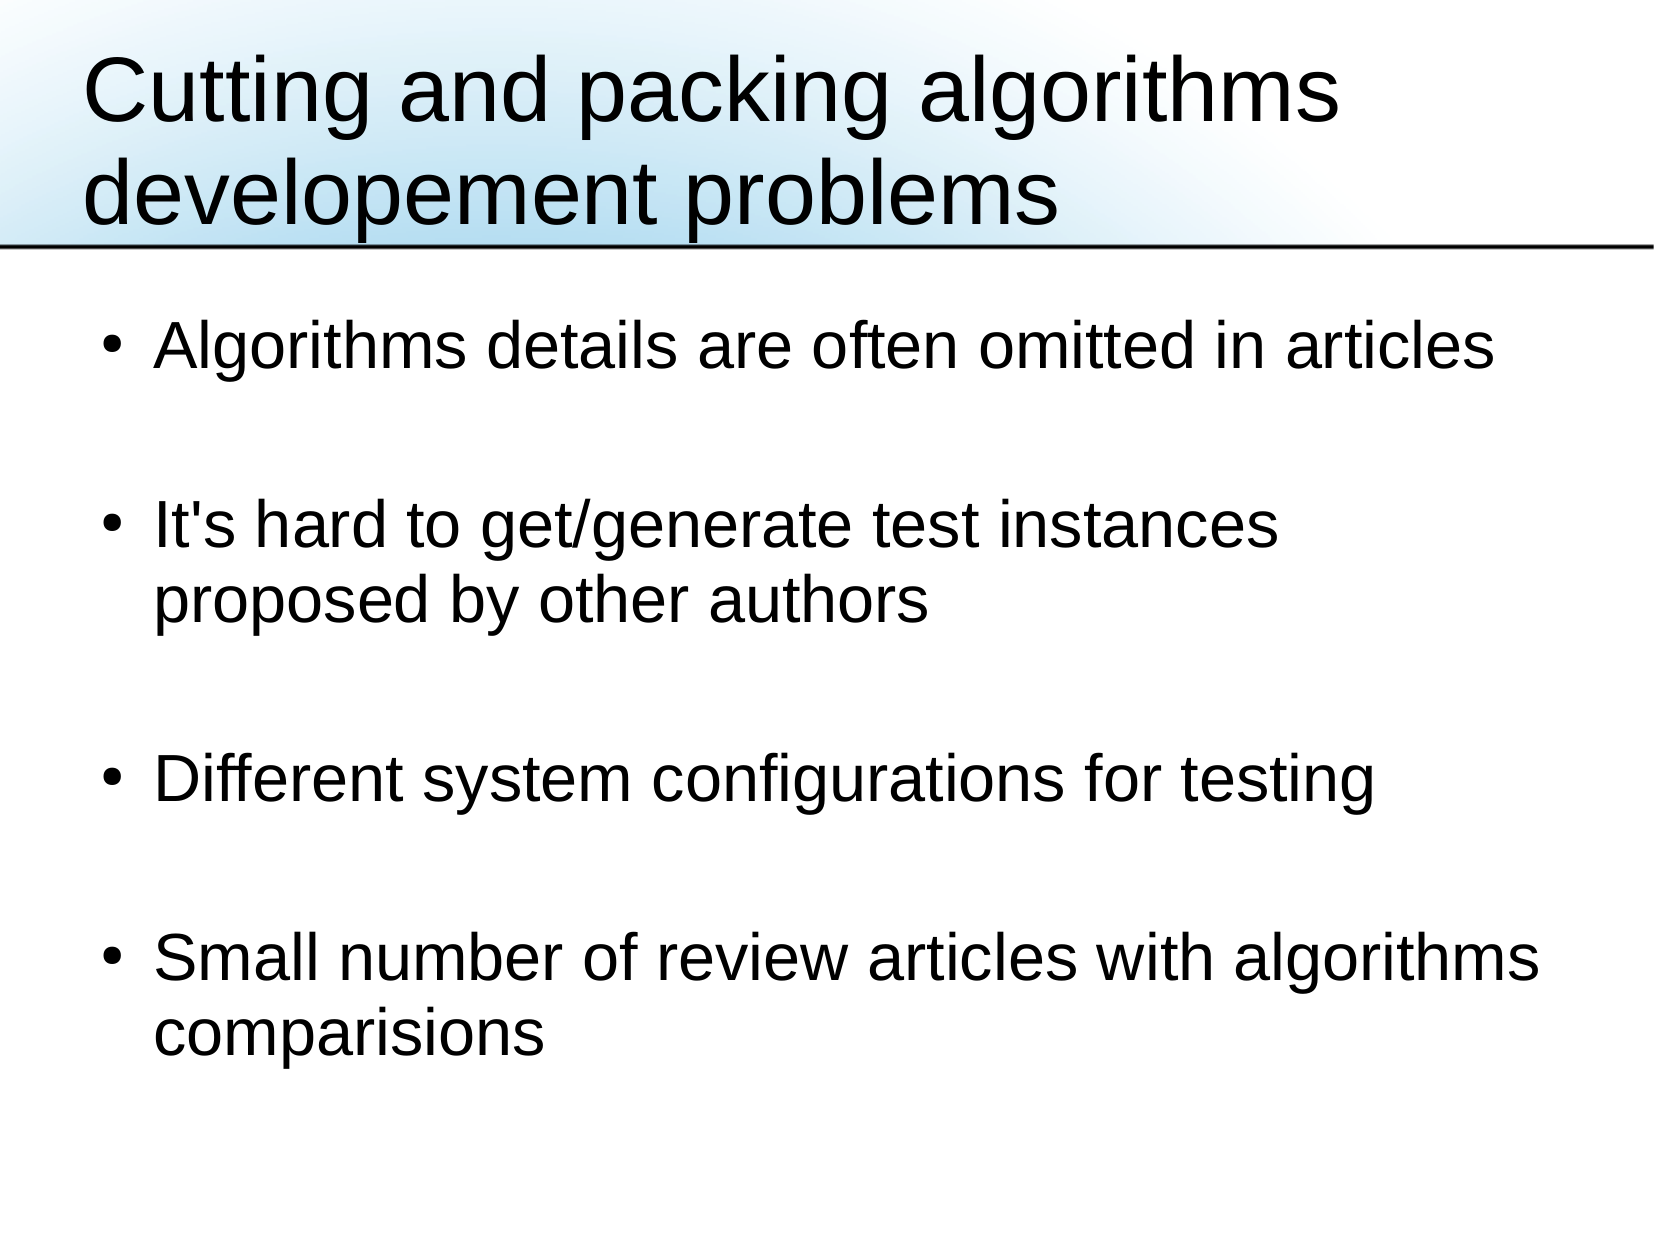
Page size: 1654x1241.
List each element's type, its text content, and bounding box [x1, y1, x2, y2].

list Algorithms details are often omitted in articles It's hard to get/generate test instances proposed by other authors Different system configurations for testing Small number of review articles with algorithms comparisions [82, 307, 1571, 1127]
title Cutting and packing algorithms developement problems [82, 37, 1571, 245]
picture [0, 0, 1654, 1241]
